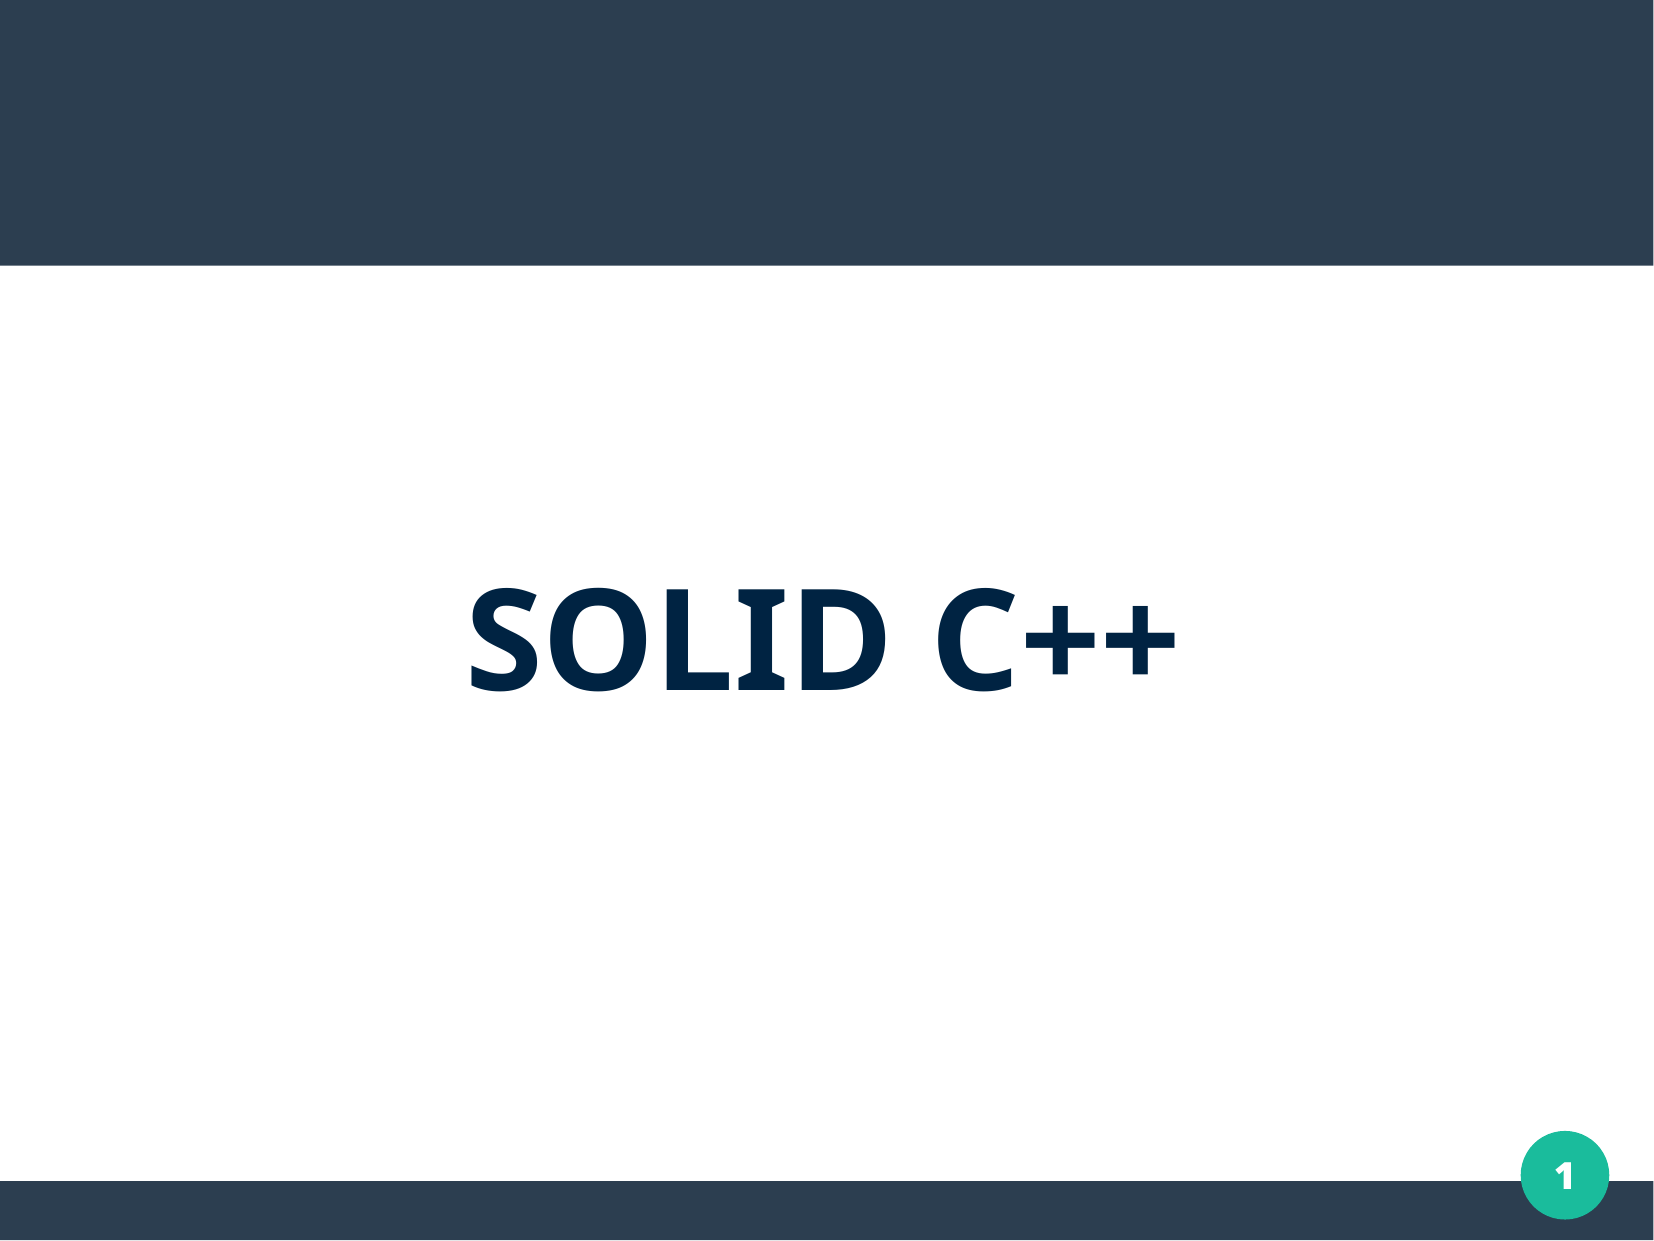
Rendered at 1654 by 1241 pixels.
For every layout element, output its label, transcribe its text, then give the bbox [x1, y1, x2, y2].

list SOLID C++ [465, 540, 1186, 736]
